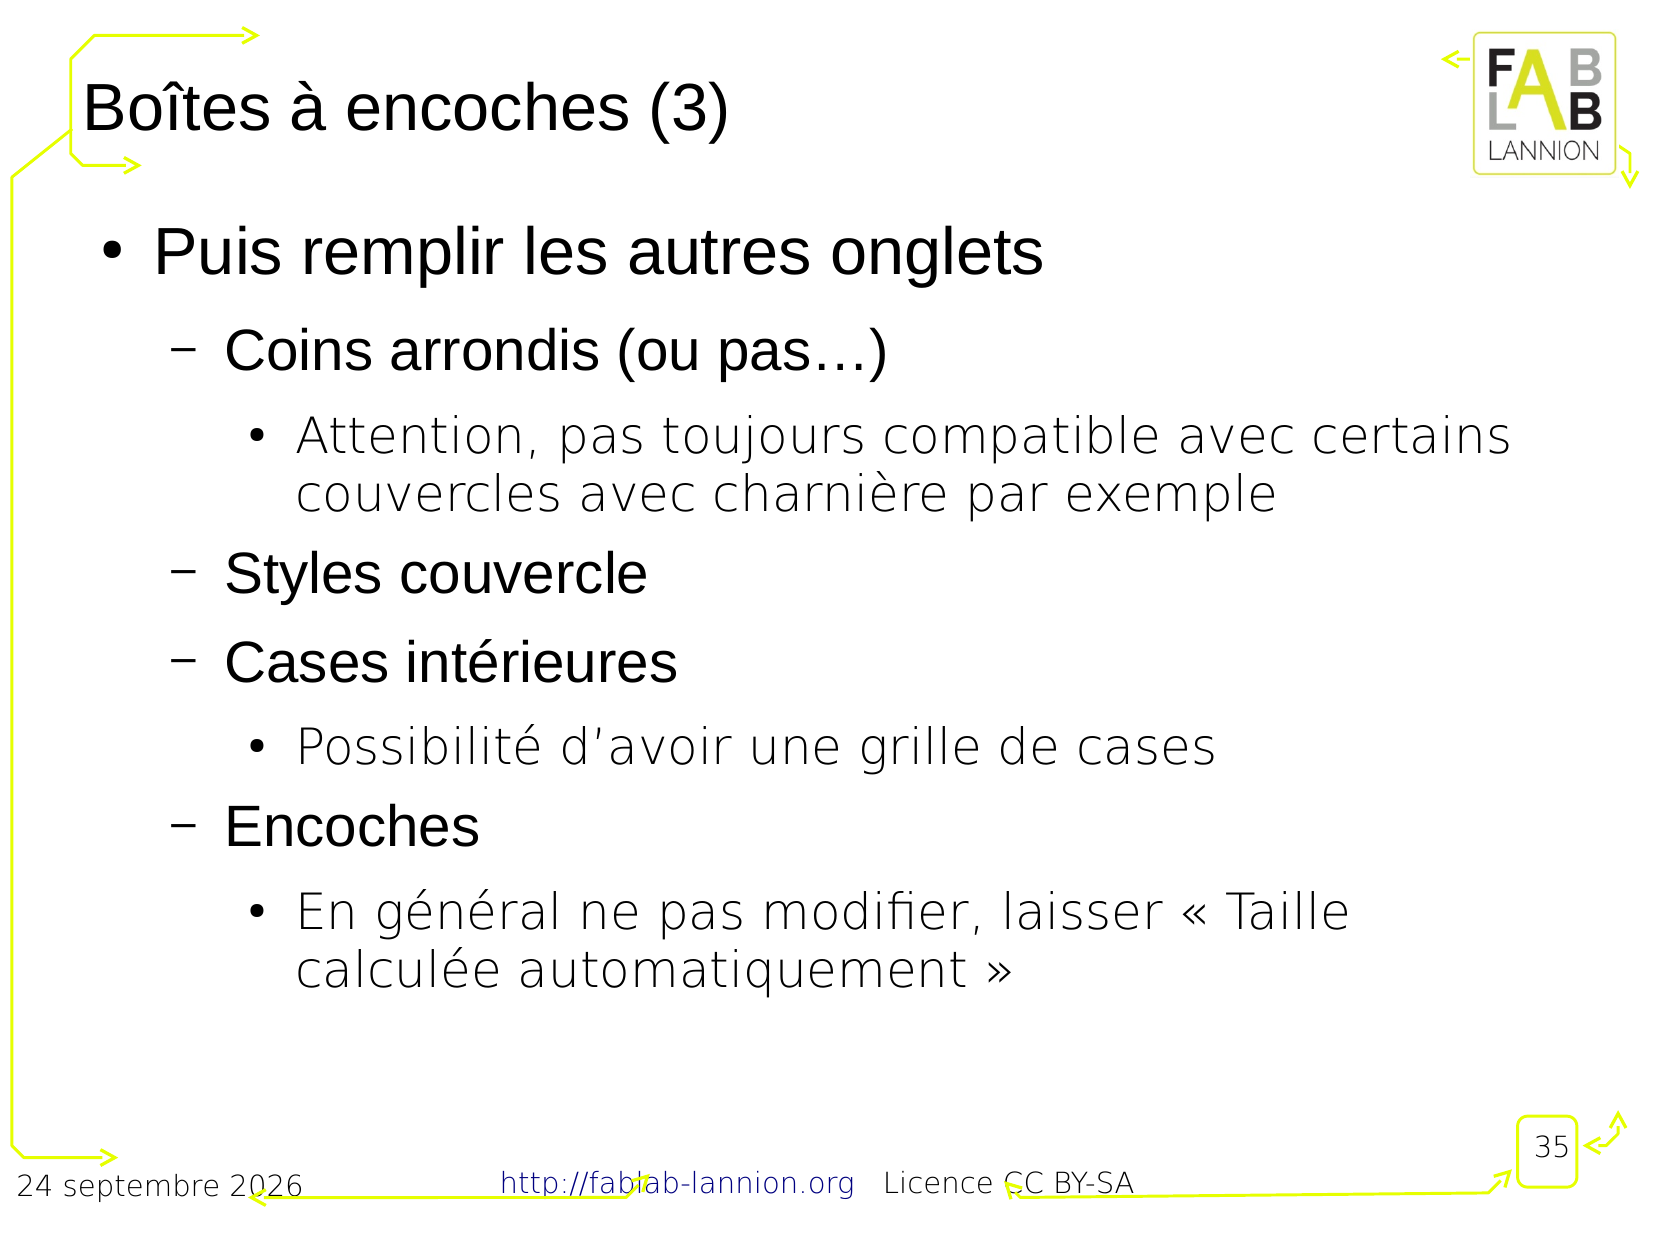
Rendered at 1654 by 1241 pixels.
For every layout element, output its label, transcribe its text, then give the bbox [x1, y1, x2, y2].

title Boîtes à encoches (3) [82, 49, 1441, 166]
list Puis remplir les autres onglets Coins arrondis (ou pas…) Attention, pas toujours compatible avec certains couvercles avec charnière par exemple Styles couvercle Cases intérieures Possibilité d’avoir une grille de cases Encoches En général ne pas modifier, laisser « Taille calculée automatiquement » [82, 213, 1571, 934]
picture [1470, 29, 1619, 178]
